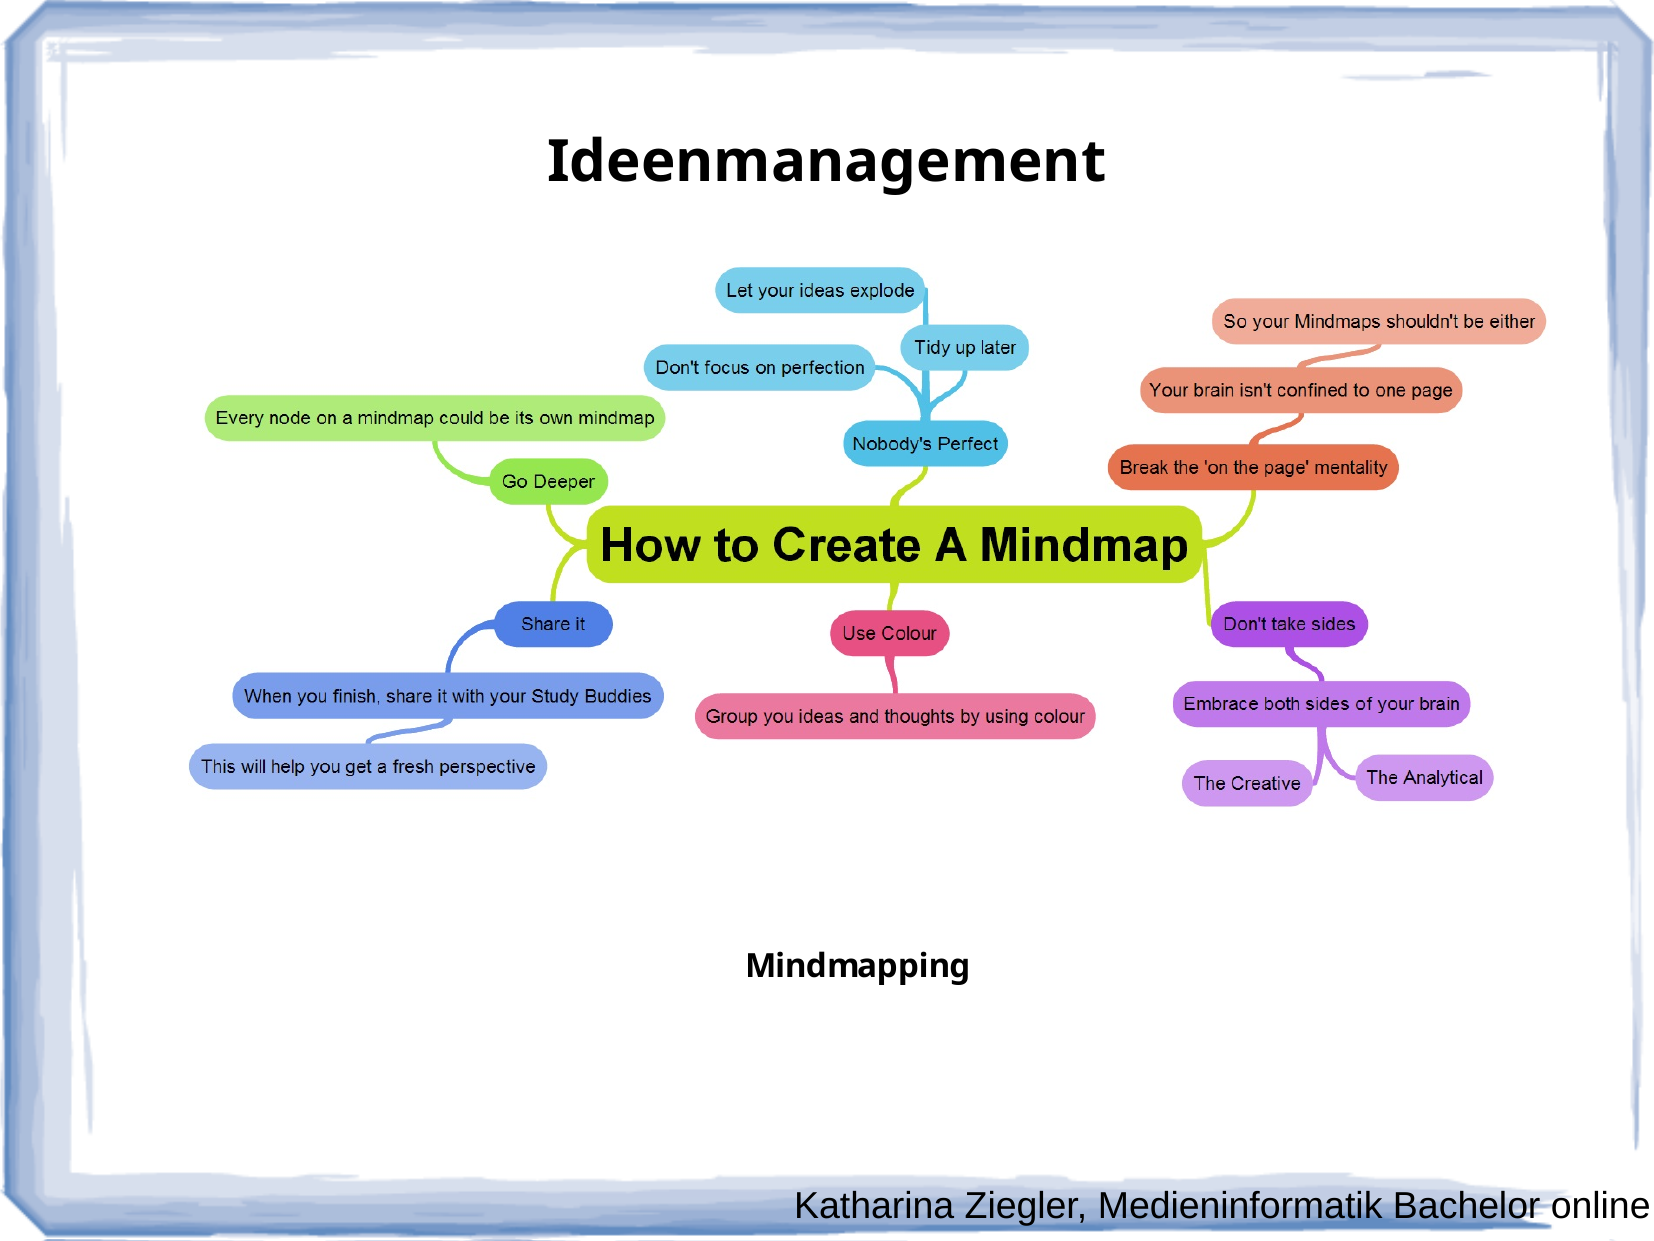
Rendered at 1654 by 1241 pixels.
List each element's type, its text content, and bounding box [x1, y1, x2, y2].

text_box Katharina Ziegler, Medieninformatik Bachelor online [749, 1176, 1654, 1241]
chart [625, 814, 1629, 992]
picture [0, 0, 1654, 1241]
title Ideenmanagement [82, 49, 1571, 257]
